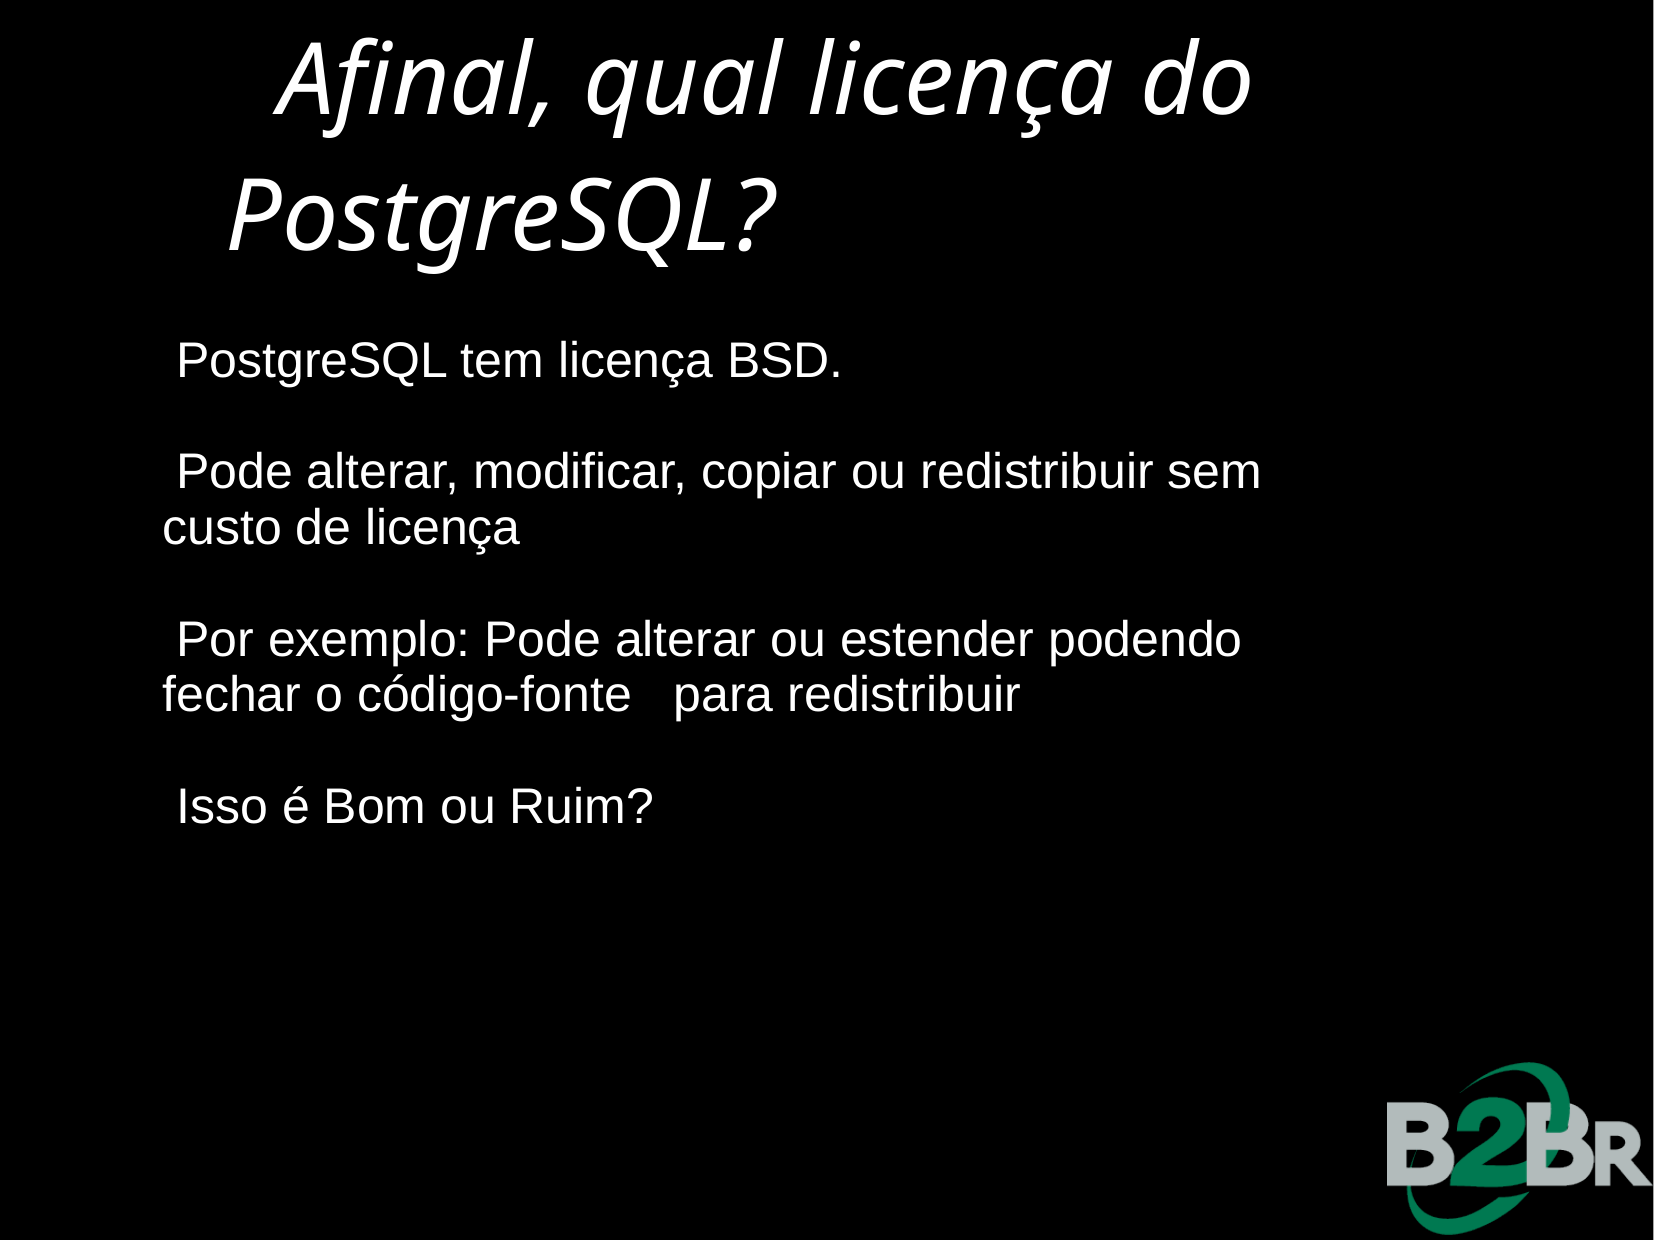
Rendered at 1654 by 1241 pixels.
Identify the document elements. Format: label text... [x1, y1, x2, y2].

text_box PostgreSQL tem licença BSD. Pode alterar, modificar, copiar ou redistribuir sem custo de licença Por exemplo: Pode alterar ou estender podendo fechar o código-fonte para redistribuir Isso é Bom ou Ruim? [147, 324, 1359, 1004]
text_box Afinal, qual licença do PostgreSQL? [29, 0, 1654, 266]
picture [1387, 1062, 1654, 1235]
